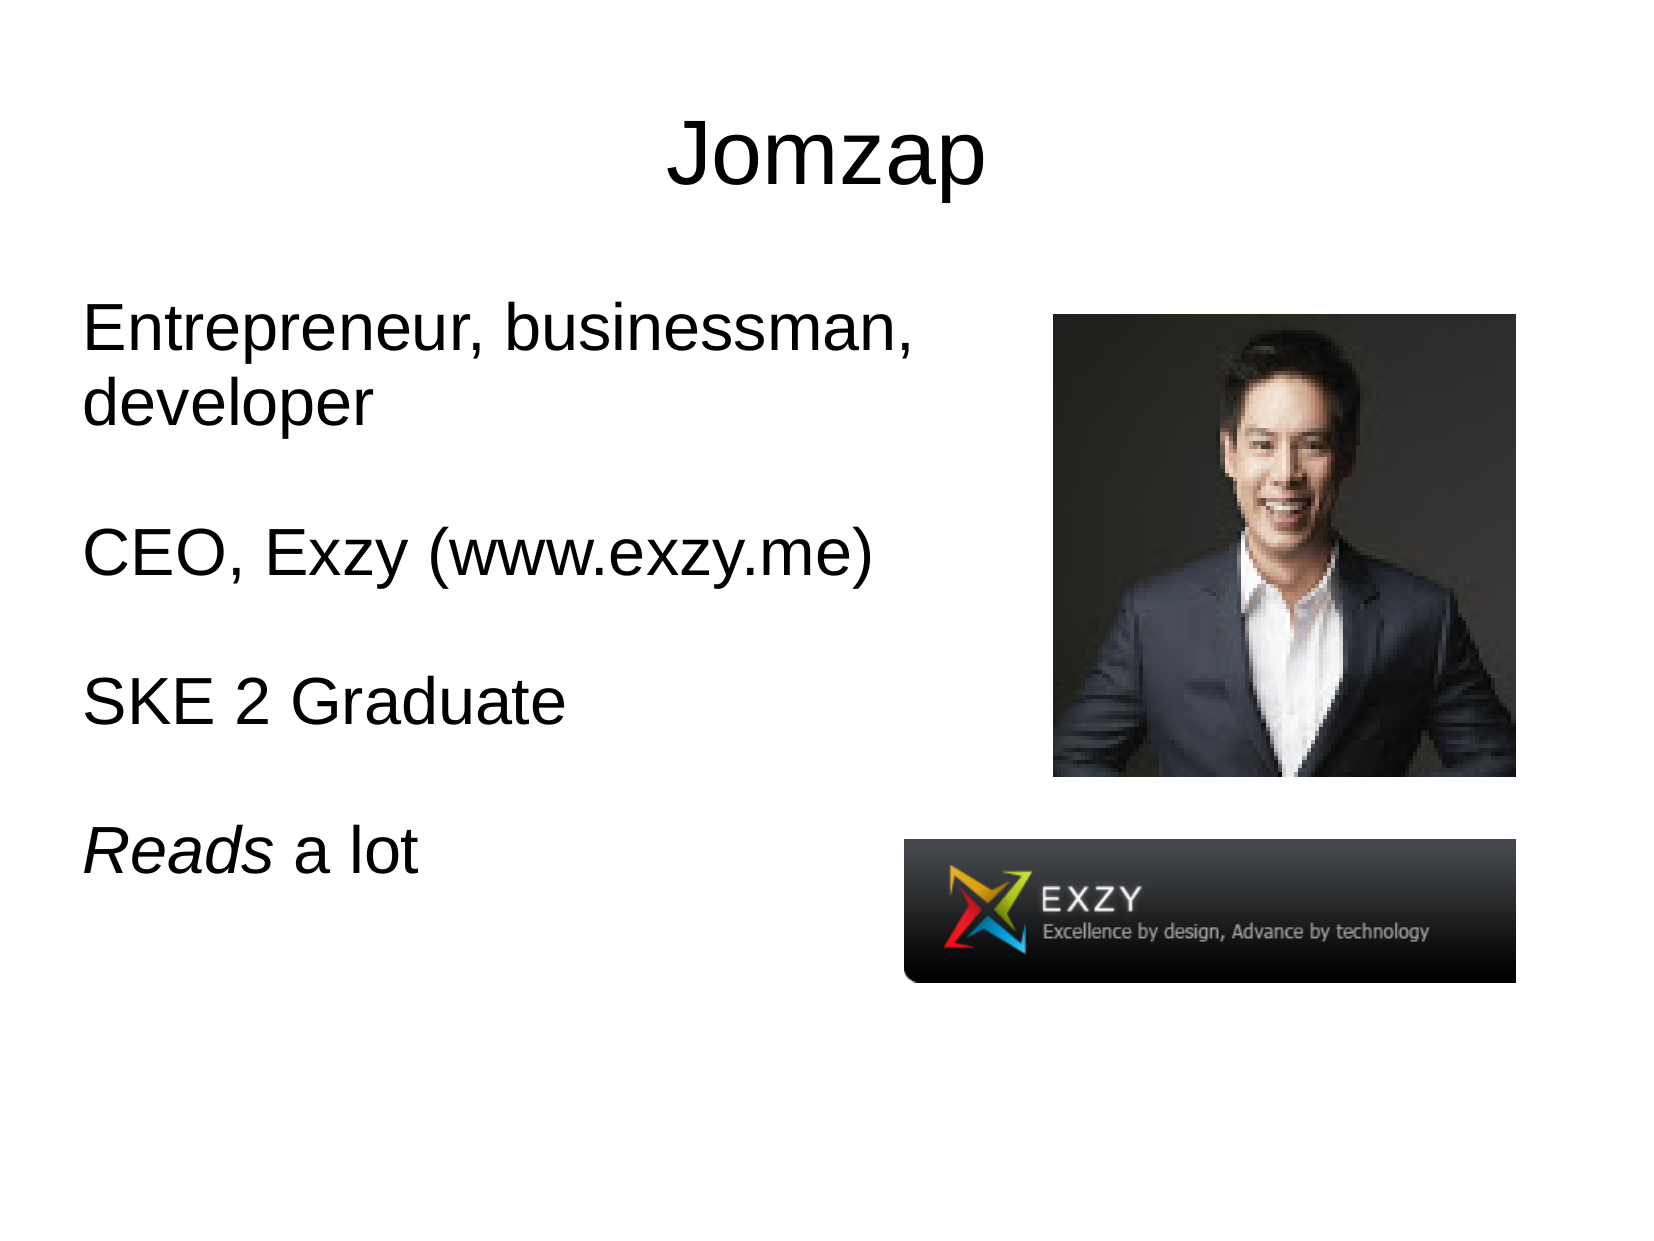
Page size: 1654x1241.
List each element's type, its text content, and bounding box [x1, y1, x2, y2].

picture [1053, 314, 1516, 777]
subtitle Entrepreneur, businessman, developer CEO, Exzy (www.exzy.me) SKE 2 Graduate Reads a lot [82, 290, 976, 1111]
picture [904, 839, 1516, 983]
title Jomzap [82, 49, 1571, 257]
